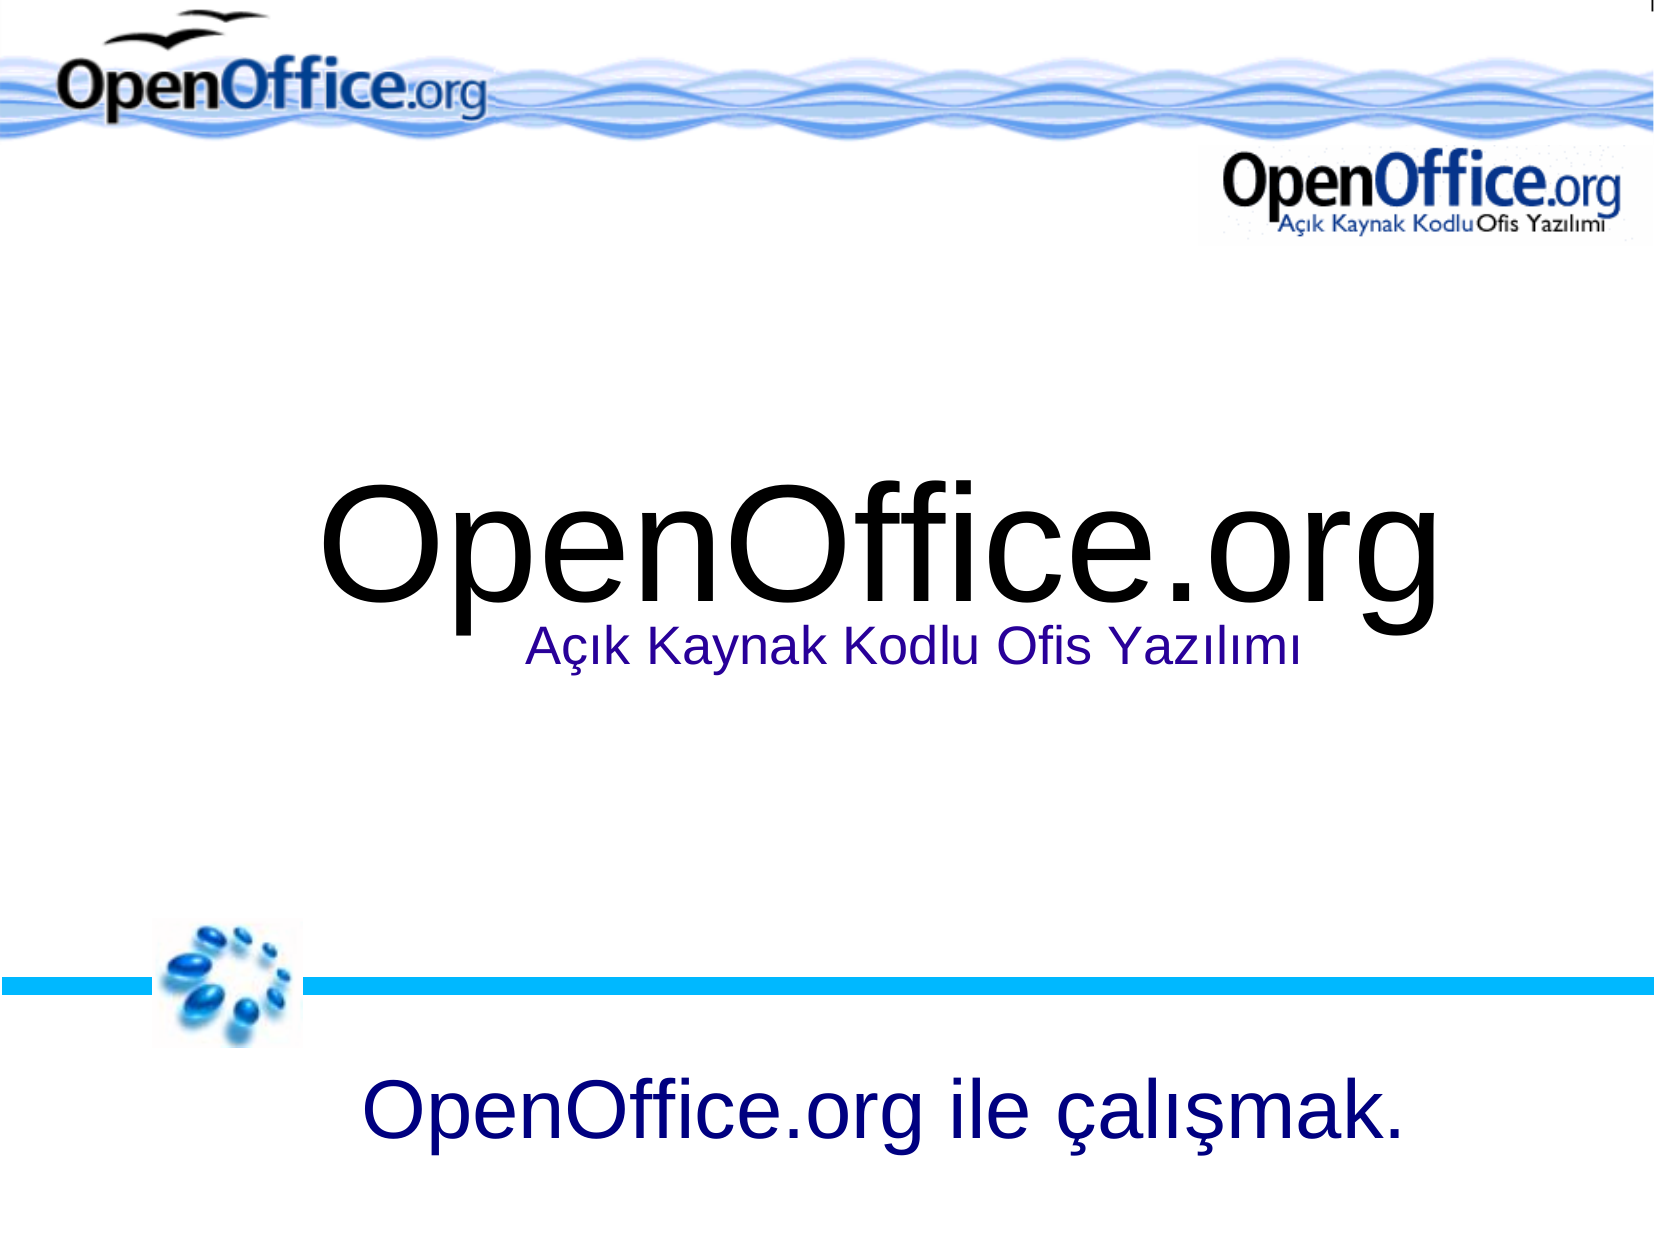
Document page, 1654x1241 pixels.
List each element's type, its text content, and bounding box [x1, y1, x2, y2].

text_box OpenOffice.org [301, 442, 1548, 827]
text_box Açık Kaynak Kodlu Ofis Yazılımı [510, 608, 1403, 746]
picture [0, 0, 1654, 246]
text_box [303, 977, 1654, 995]
picture [152, 918, 303, 1048]
text_box OpenOffice.org ile çalışmak. [248, 1056, 1522, 1241]
text_box [2, 977, 152, 995]
